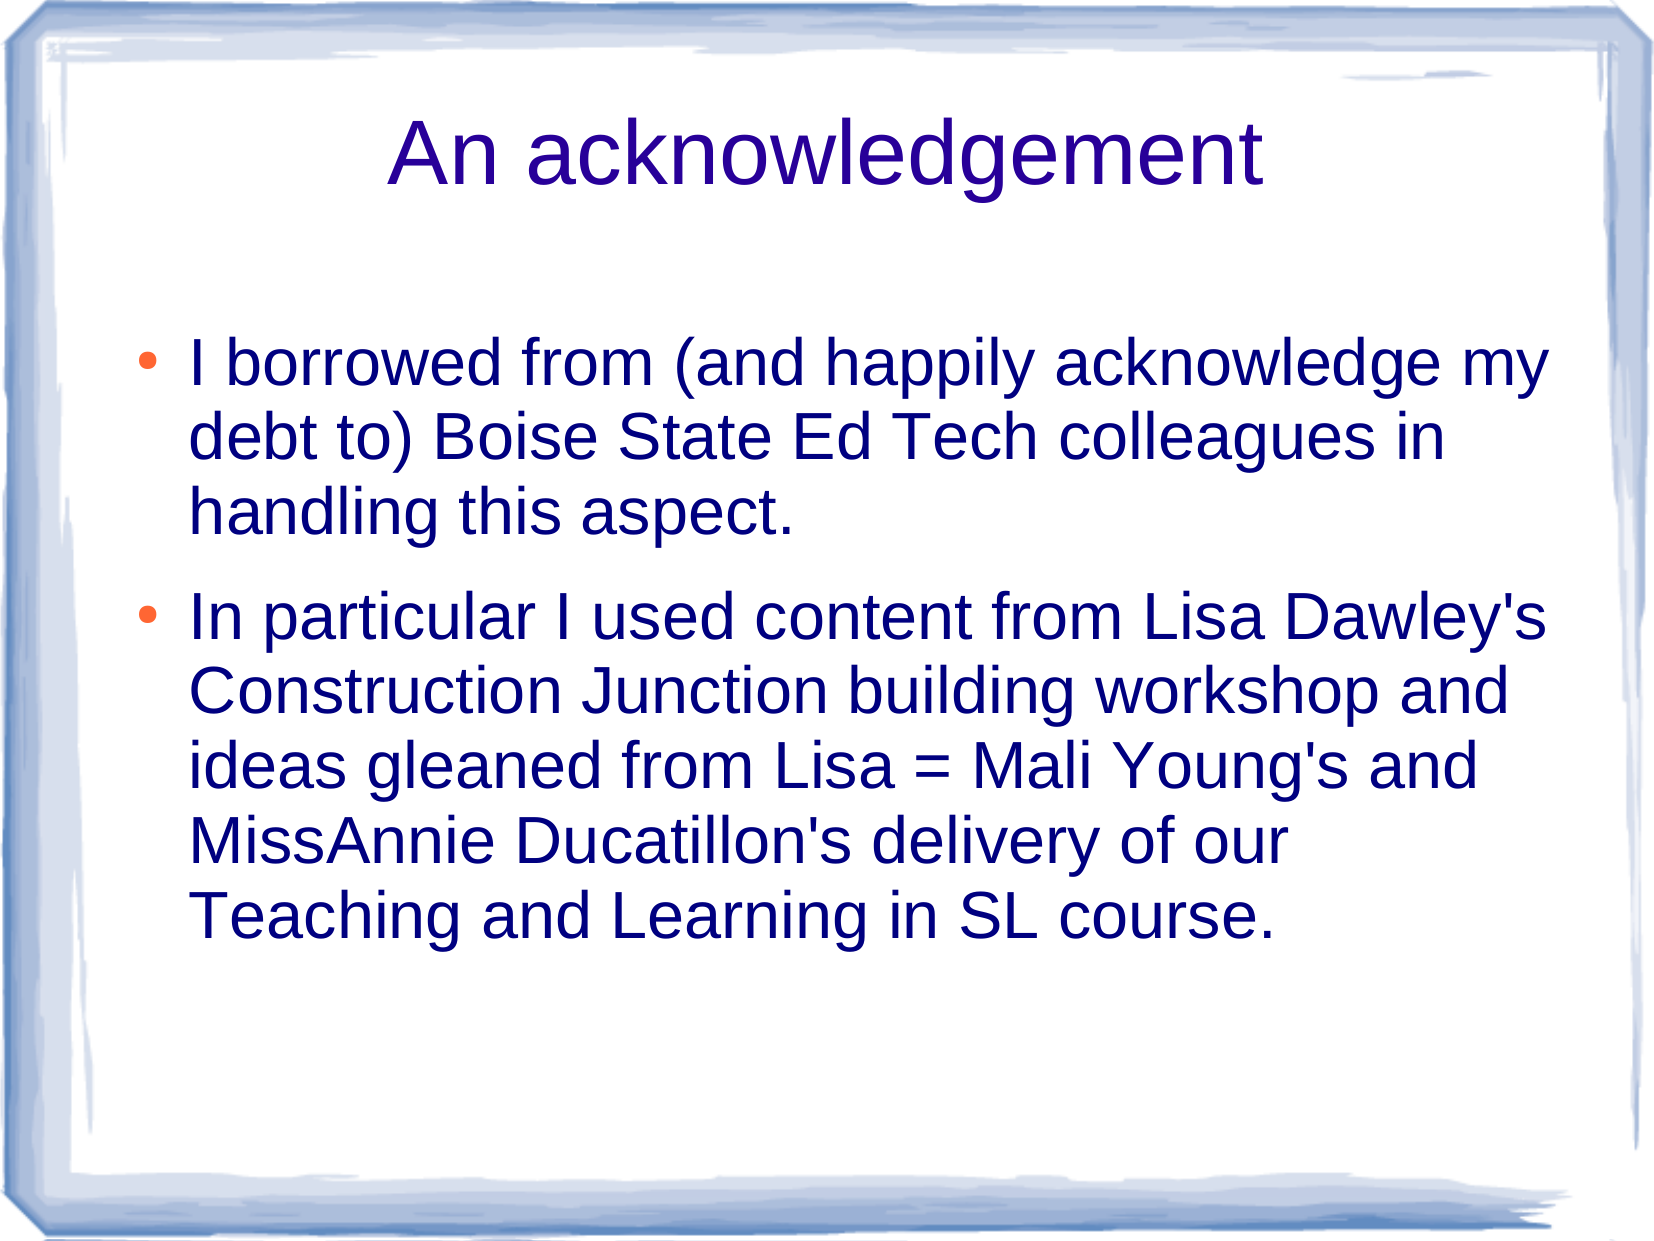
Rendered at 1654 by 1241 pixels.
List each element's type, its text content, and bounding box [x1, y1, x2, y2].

picture [0, 0, 1654, 1241]
list I borrowed from (and happily acknowledge my debt to) Boise State Ed Tech colleagues in handling this aspect. In particular I used content from Lisa Dawley's Construction Junction building workshop and ideas gleaned from Lisa = Mali Young's and MissAnnie Ducatillon's delivery of our Teaching and Learning in SL course. [118, 324, 1571, 1004]
title An acknowledgement [82, 49, 1571, 257]
